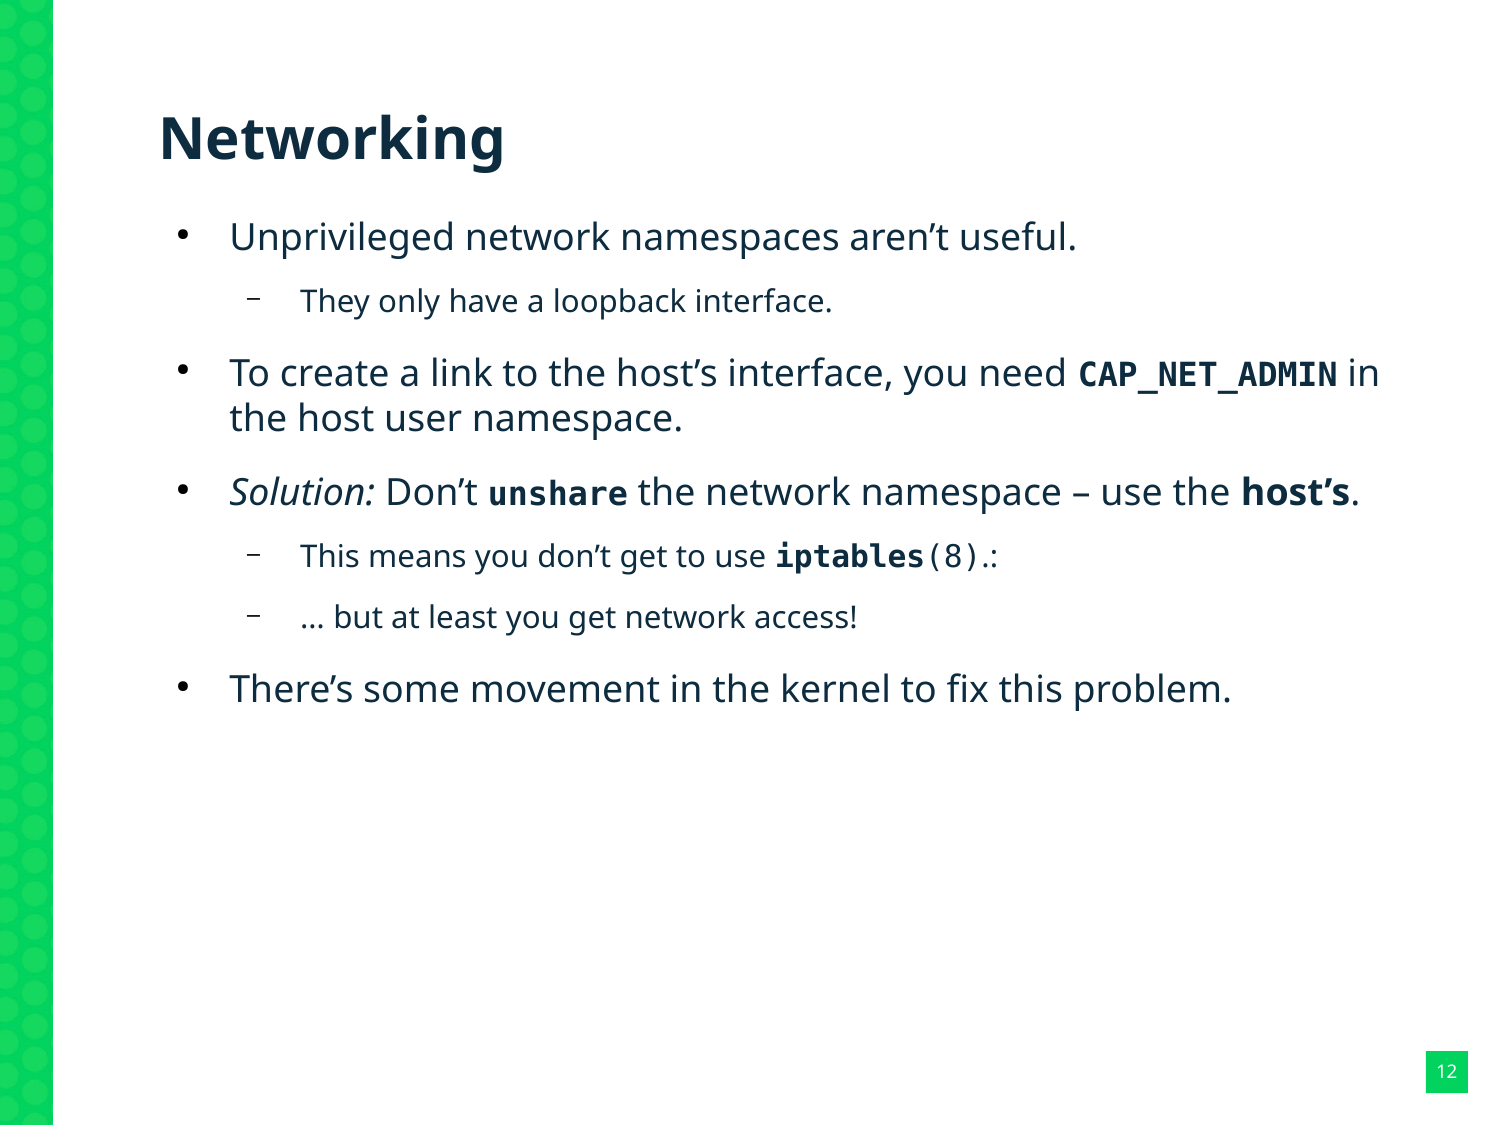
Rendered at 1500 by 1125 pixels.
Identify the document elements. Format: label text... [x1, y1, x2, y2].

picture [0, 0, 53, 1125]
text_box <number> [1425, 1051, 1468, 1094]
title Networking [143, 94, 1397, 180]
list Unprivileged network namespaces aren’t useful. They only have a loopback interface. To create a link to the host’s interface, you need CAP_NET_ADMIN in the host user namespace. Solution: Don’t unshare the network namespace – use the host’s. This means you don’t get to use iptables(8).: … but at least you get network access! There’s some movement in the kernel to fix this problem. [143, 205, 1397, 1021]
